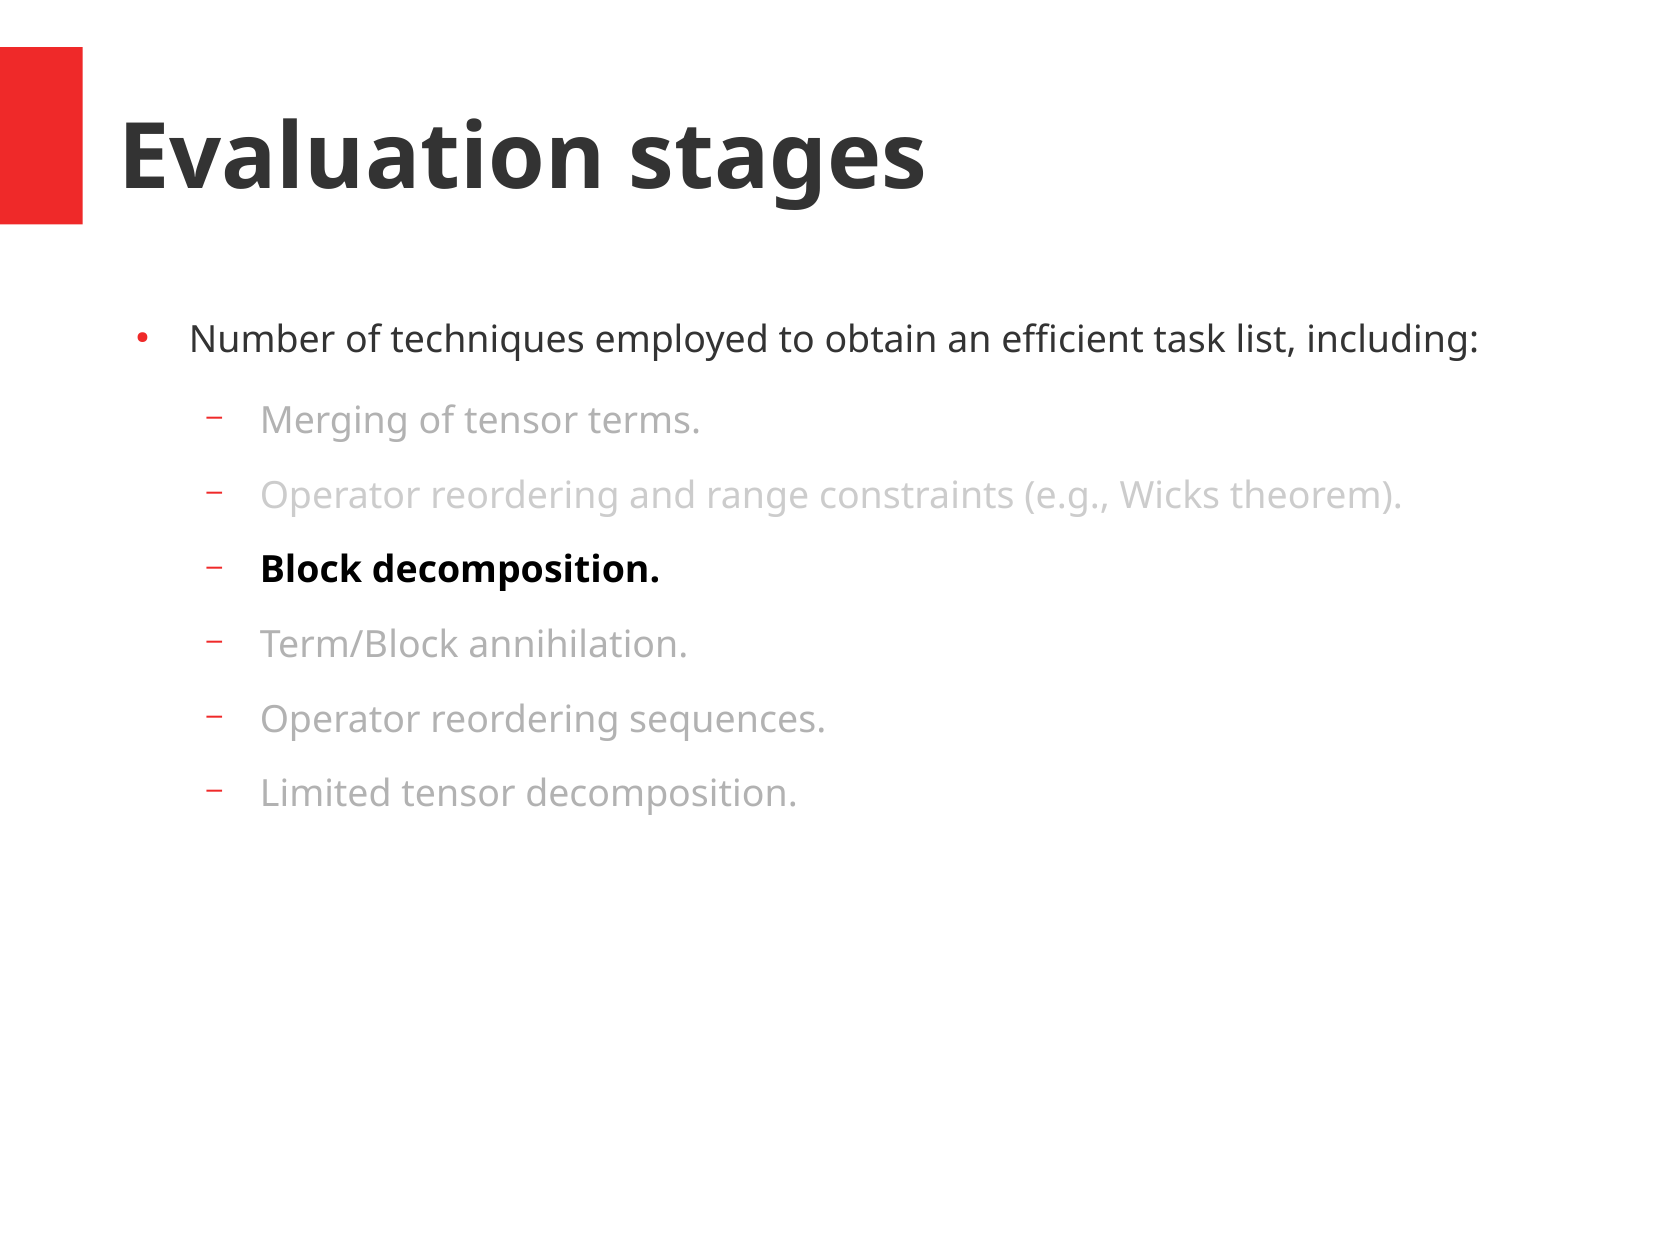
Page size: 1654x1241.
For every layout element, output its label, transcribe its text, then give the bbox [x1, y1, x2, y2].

title Evaluation stages [118, 49, 1571, 257]
list Number of techniques employed to obtain an efficient task list, including: Merging of tensor terms. Operator reordering and range constraints (e.g., Wicks theorem). Block decomposition. Term/Block annihilation. Operator reordering sequences. Limited tensor decomposition. [118, 312, 1536, 559]
